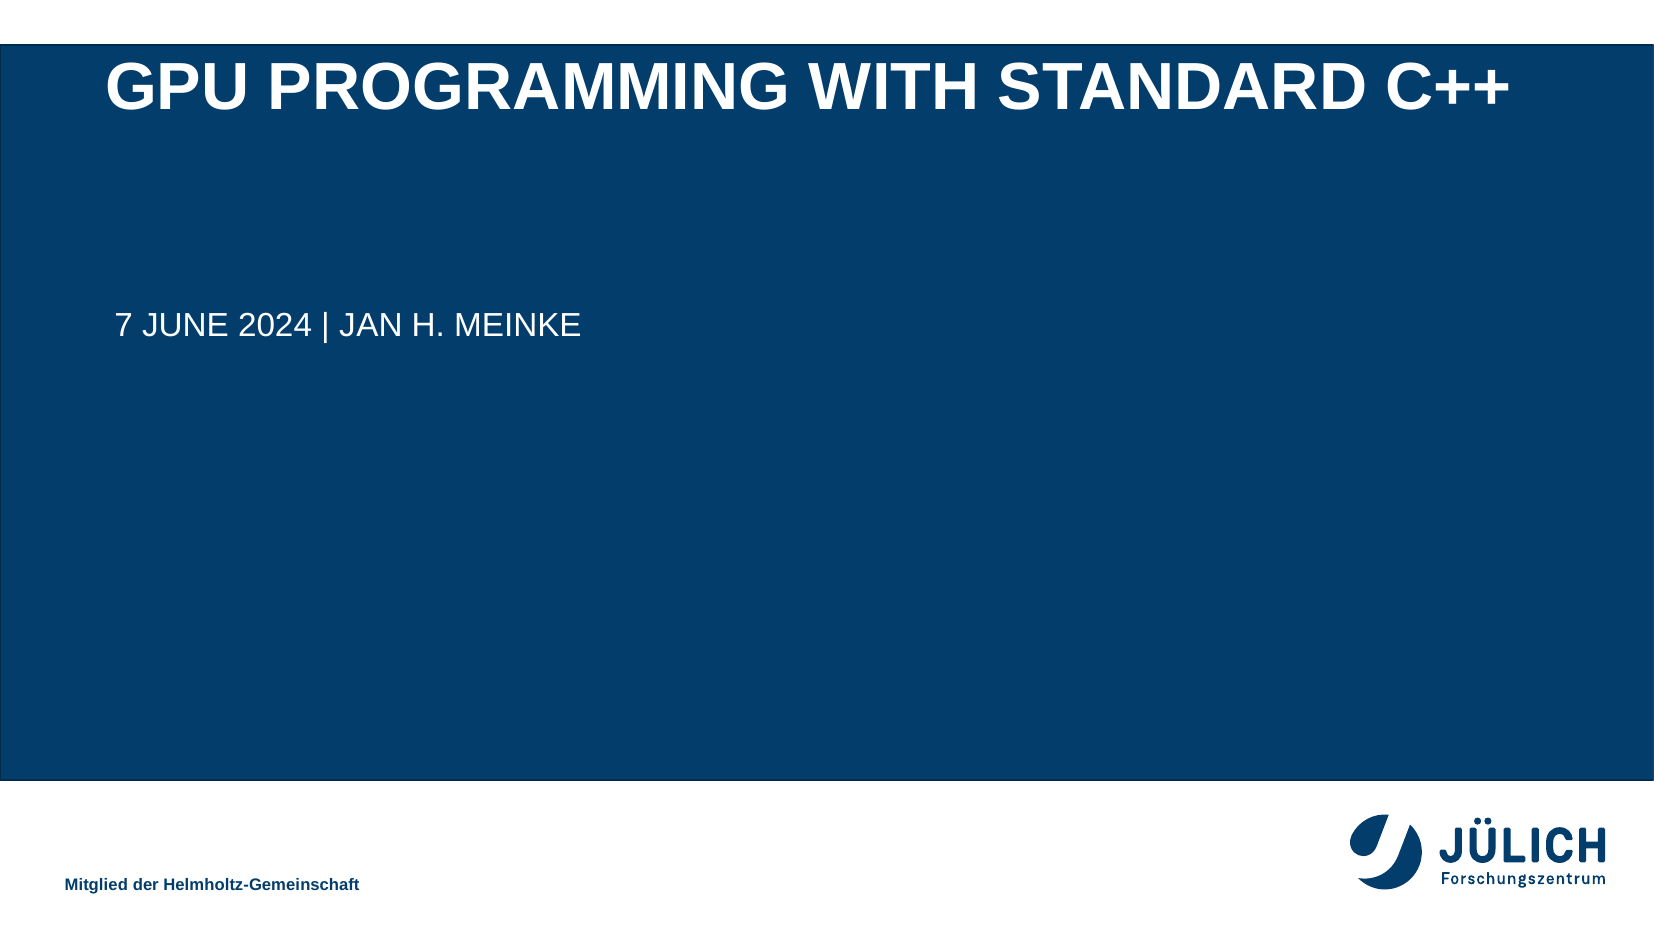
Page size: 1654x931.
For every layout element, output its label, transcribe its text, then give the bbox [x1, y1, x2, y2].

title GPU Programming with Standard C++ [105, 48, 1519, 205]
text_box 7 JUNE 2024 | JAN H. MEINKE [99, 298, 745, 398]
